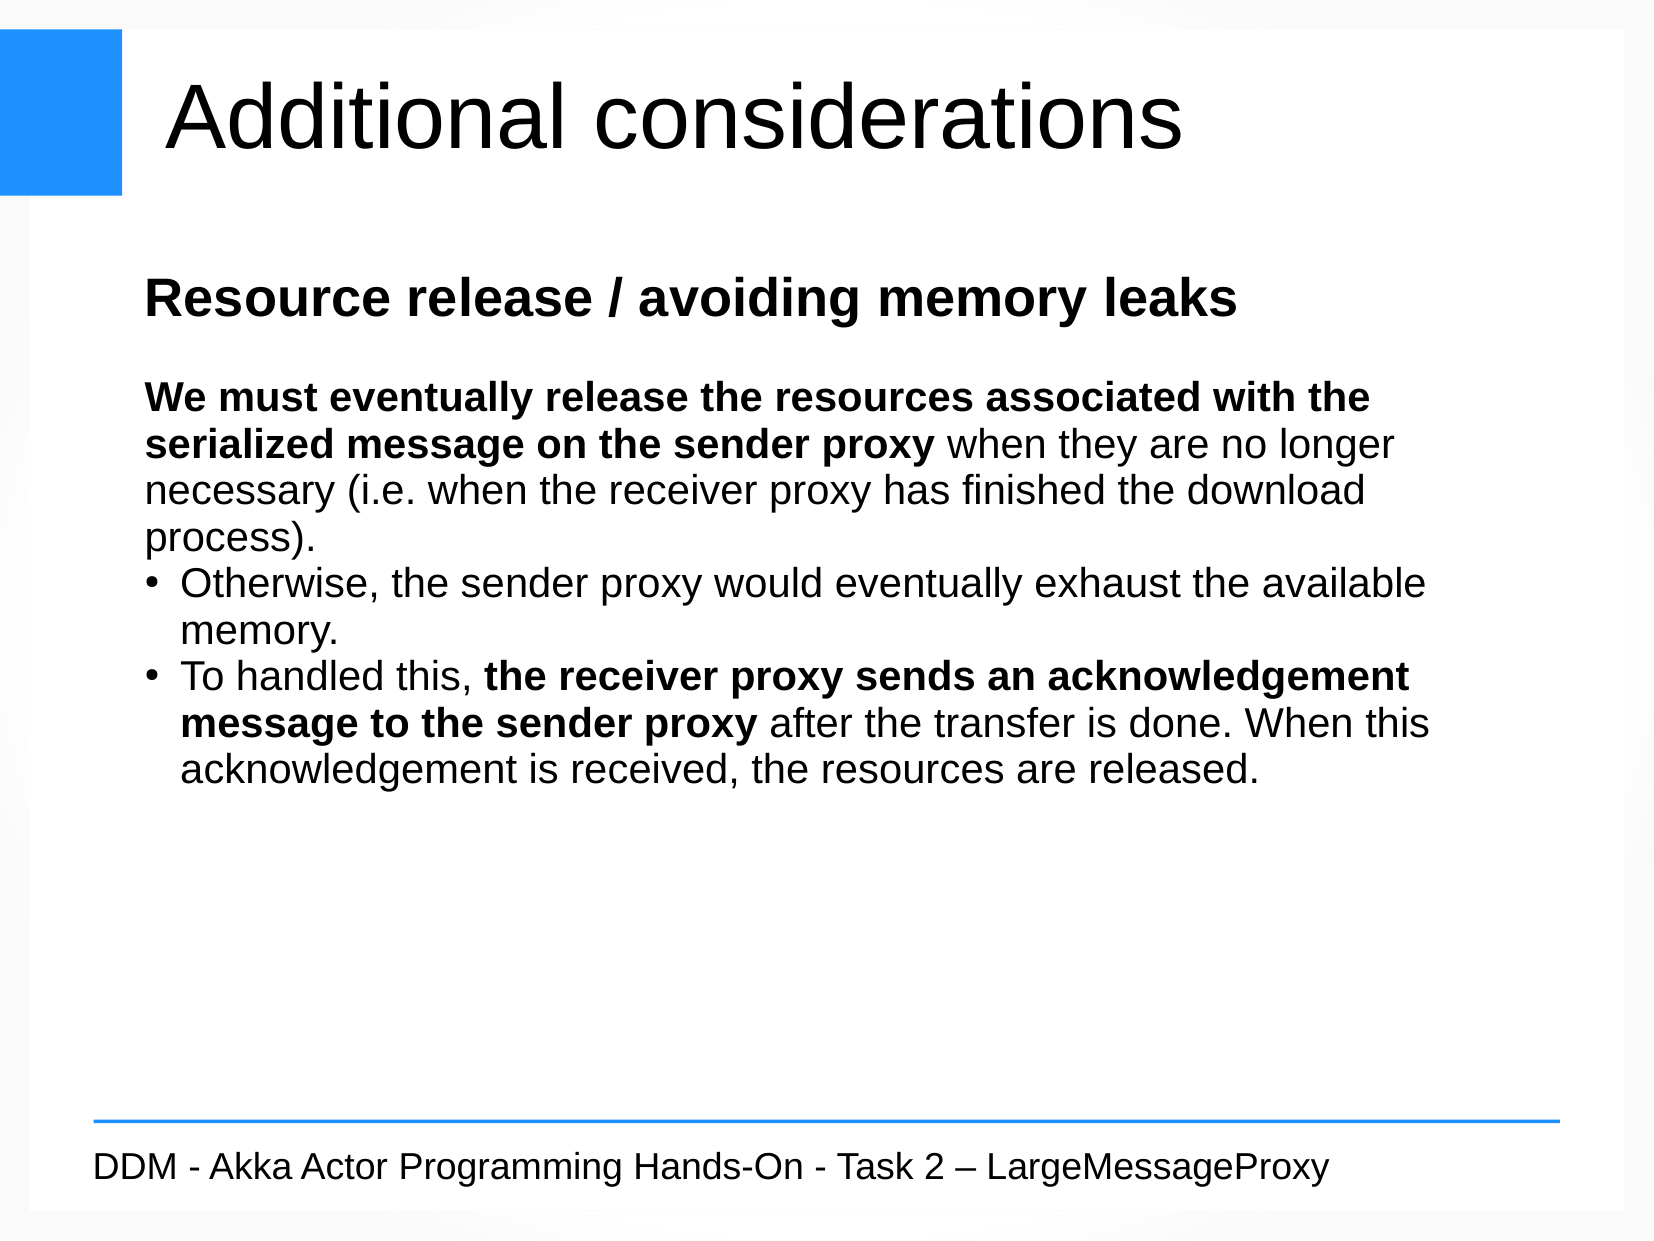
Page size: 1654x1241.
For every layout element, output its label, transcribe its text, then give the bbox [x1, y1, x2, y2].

text_box Resource release / avoiding memory leaks We must eventually release the resources associated with the serialized message on the sender proxy when they are no longer necessary (i.e. when the receiver proxy has finished the download process). Otherwise, the sender proxy would eventually exhaust the available memory. To handled this, the receiver proxy sends an acknowledgement message to the sender proxy after the transfer is done. When this acknowledgement is received, the resources are released. [129, 259, 1453, 806]
title Additional considerations [165, 13, 1524, 221]
text_box DDM - Akka Actor Programming Hands-On - Task 2 – LargeMessageProxy [77, 1138, 1512, 1195]
